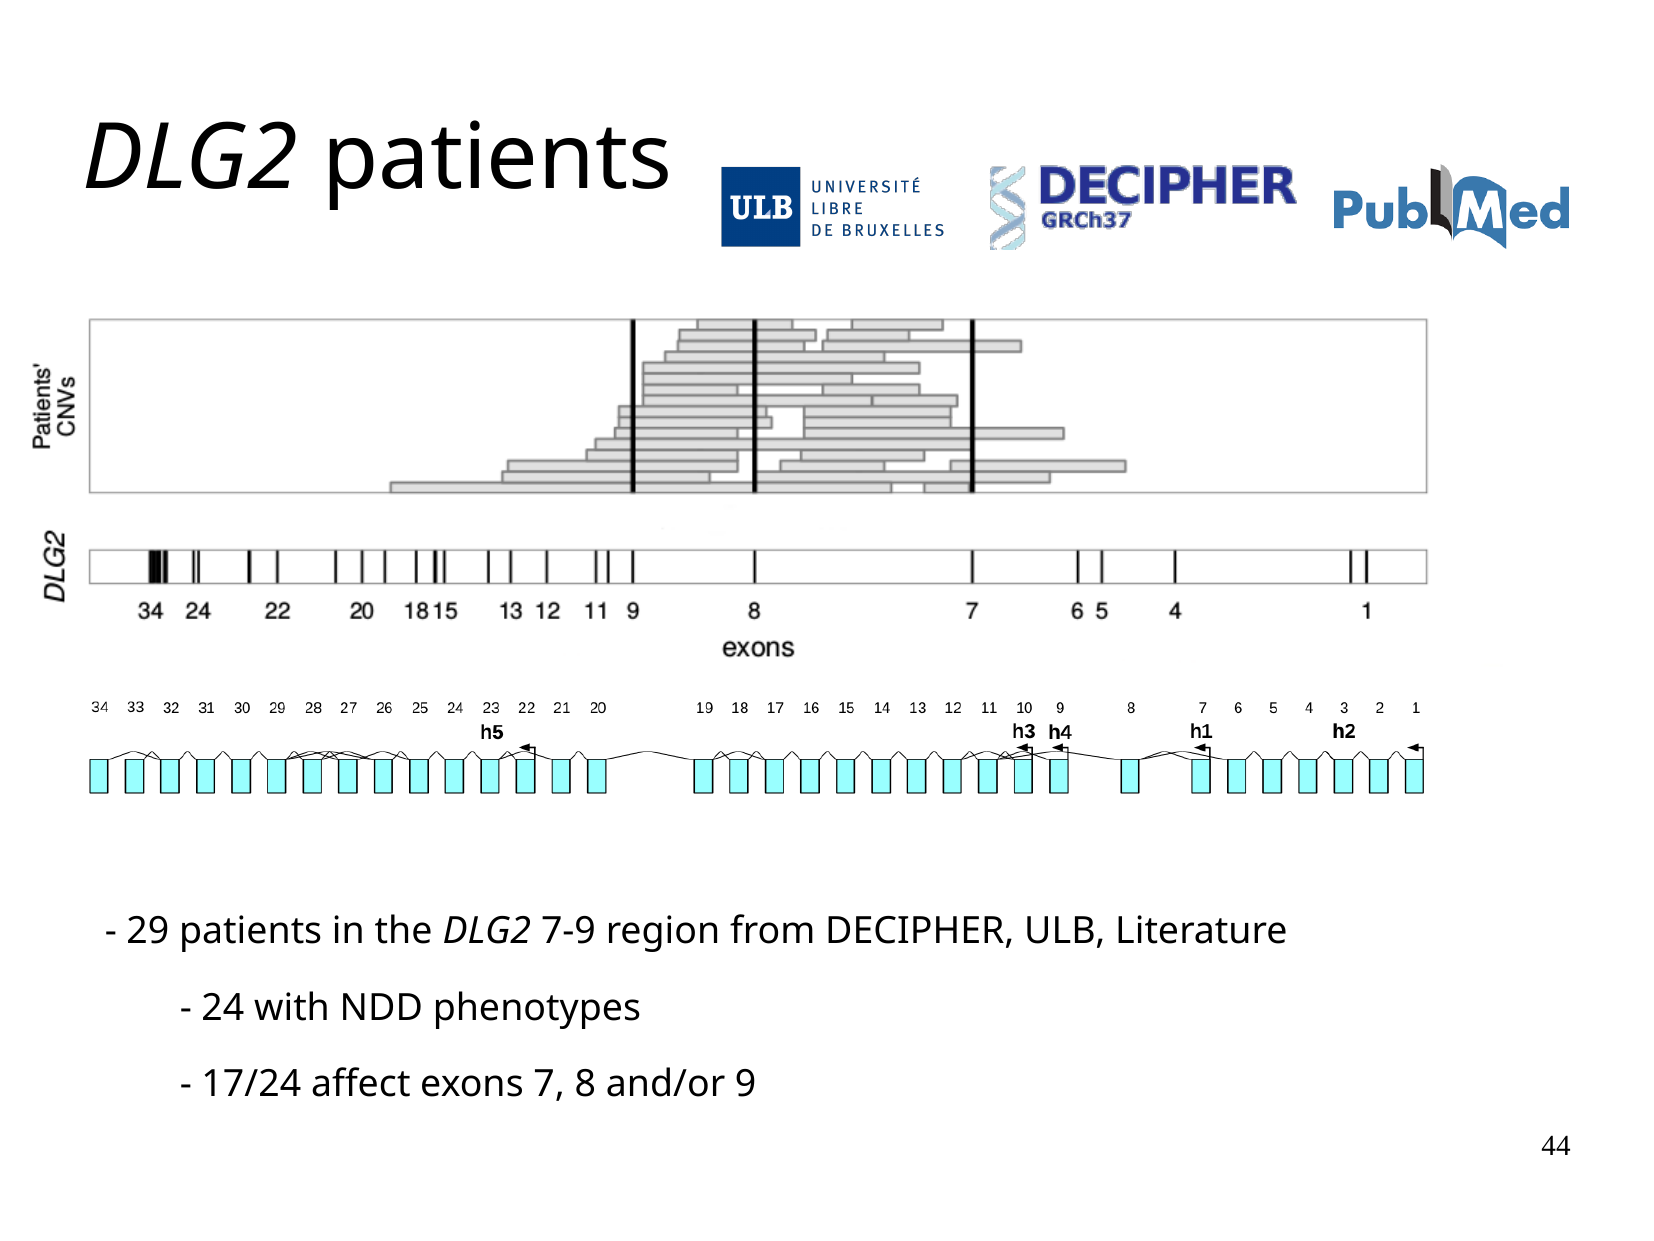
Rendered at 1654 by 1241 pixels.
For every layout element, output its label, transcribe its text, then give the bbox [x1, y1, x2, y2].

picture [1334, 164, 1569, 249]
picture [17, 300, 1638, 850]
text_box - 29 patients in the DLG2 7-9 region from DECIPHER, ULB, Literature - 24 with NDD phenotypes - 17/24 affect exons 7, 8 and/or 9 [90, 870, 1292, 1138]
picture [719, 164, 947, 249]
title DLG2 patients [82, 49, 1571, 257]
picture [989, 164, 1308, 250]
